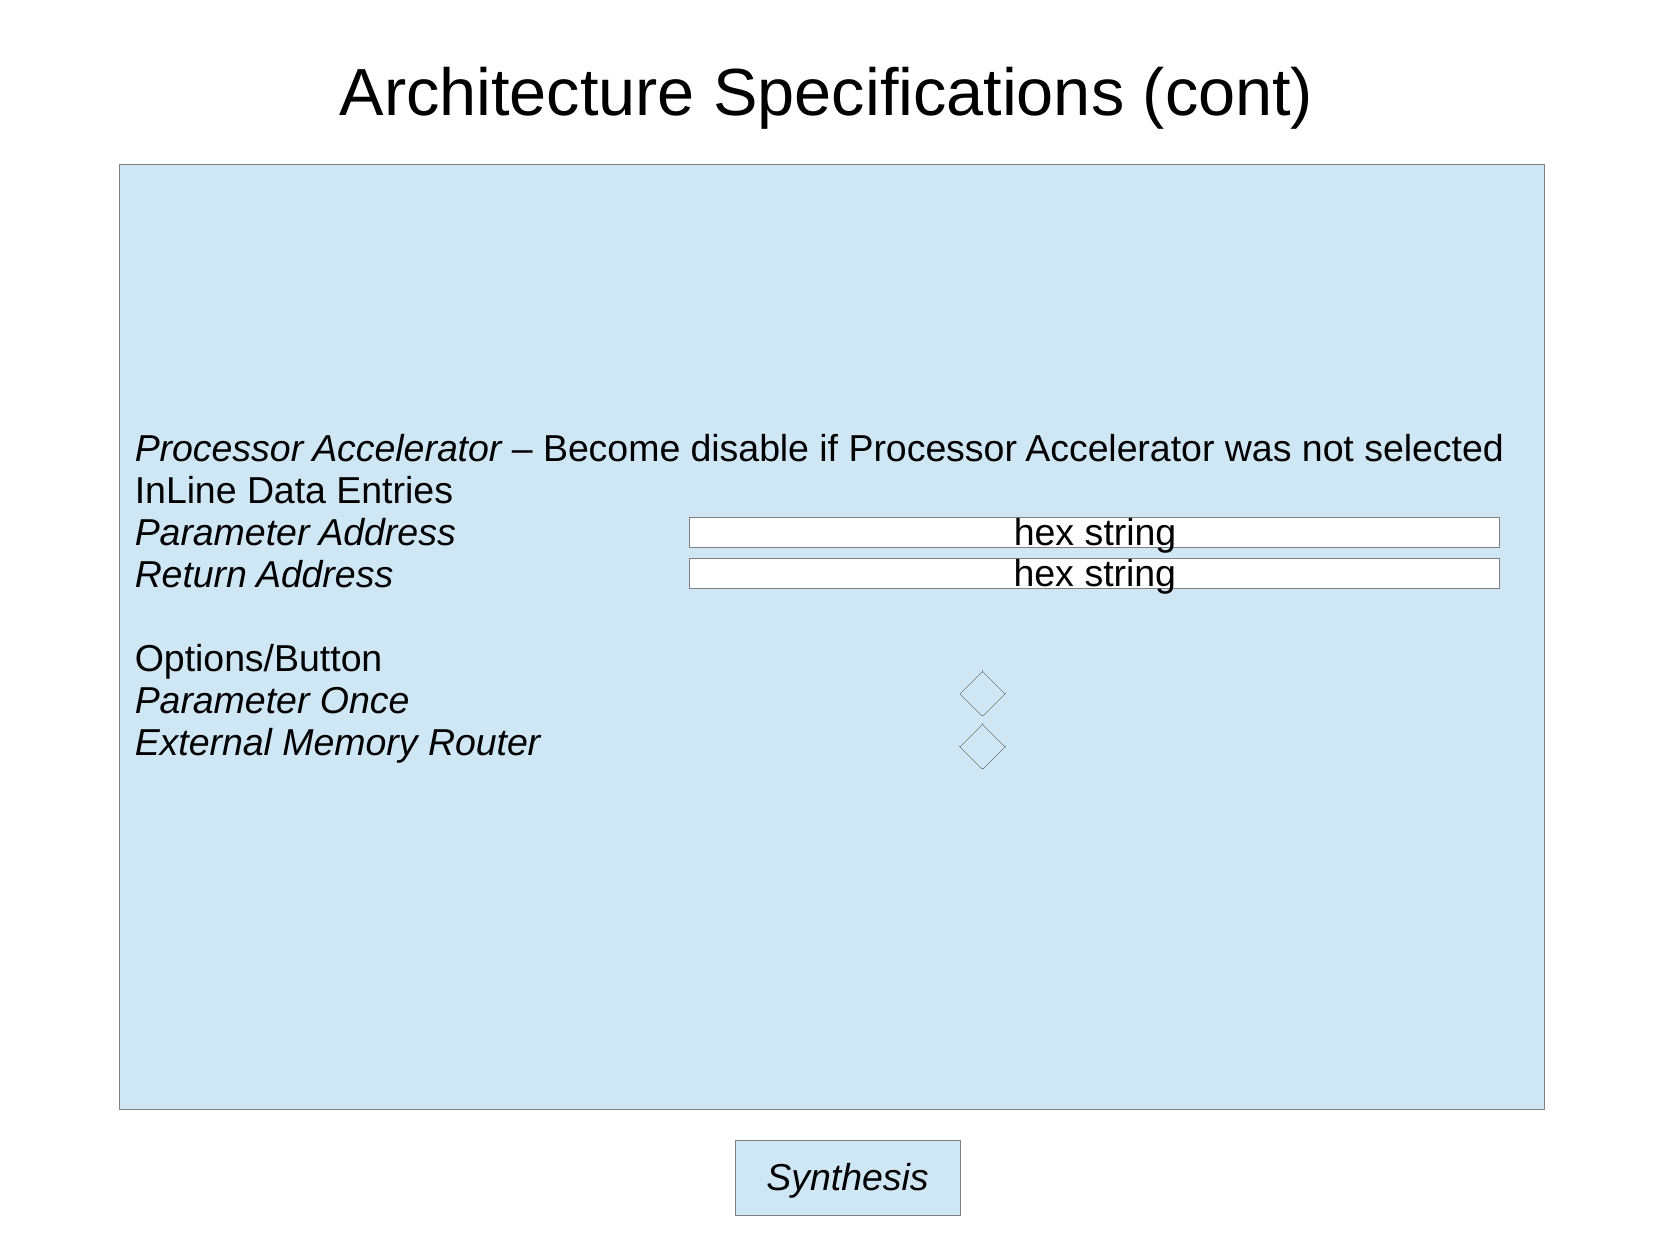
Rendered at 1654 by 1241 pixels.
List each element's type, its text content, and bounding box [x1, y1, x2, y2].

title Architecture Specifications (cont) [82, 49, 1571, 136]
text_box [959, 723, 1006, 769]
text_box Synthesis [735, 1140, 961, 1216]
text_box Processor Accelerator – Become disable if Processor Accelerator was not selected InLine Data Entries Parameter Address Return Address Options/Button Parameter Once External Memory Router [119, 164, 1545, 1110]
text_box hex string [689, 517, 1500, 548]
text_box [960, 670, 1006, 716]
text_box hex string [689, 558, 1500, 589]
